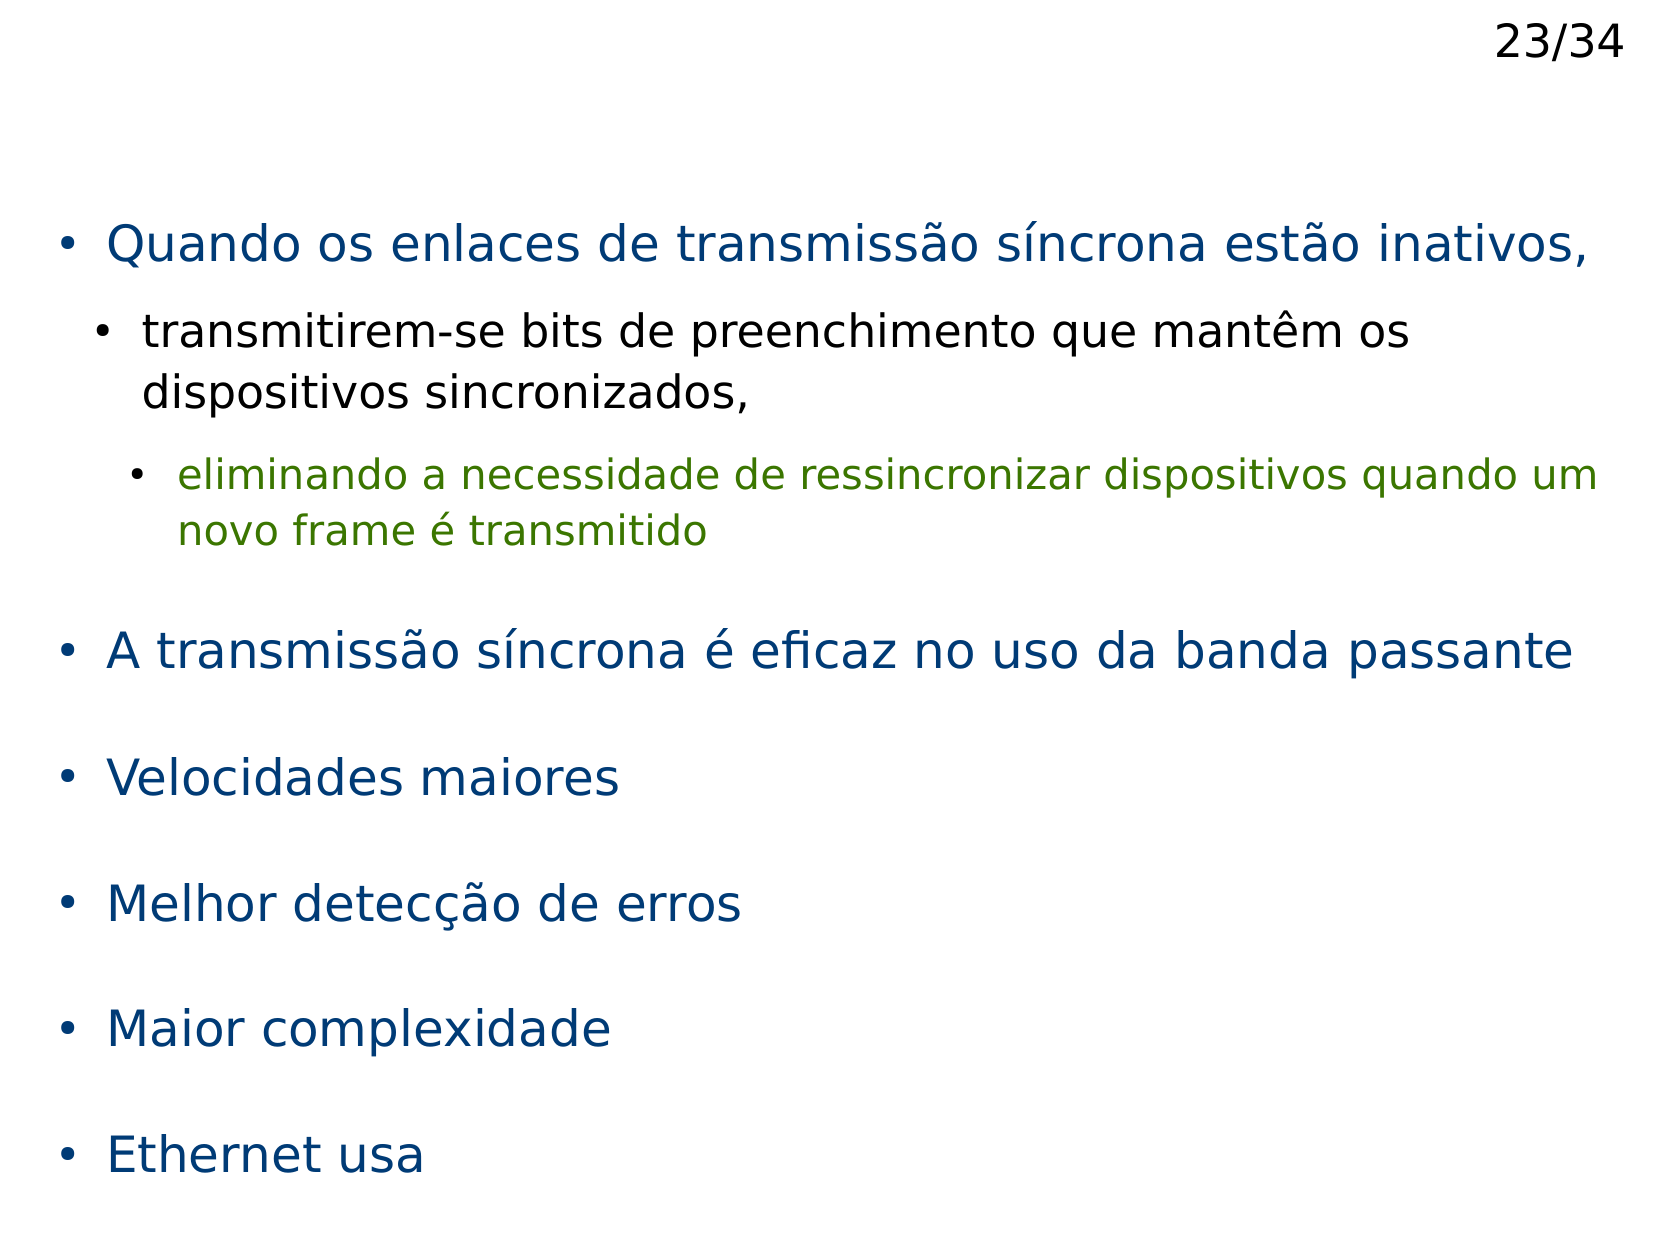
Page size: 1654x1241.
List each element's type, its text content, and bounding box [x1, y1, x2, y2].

list Quando os enlaces de transmissão síncrona estão inativos, transmitirem-se bits de preenchimento que mantêm os dispositivos sincronizados, eliminando a necessidade de ressincronizar dispositivos quando um novo frame é transmitido A transmissão síncrona é eficaz no uso da banda passante Velocidades maiores Melhor detecção de erros Maior complexidade Ethernet usa [59, 206, 1625, 1211]
